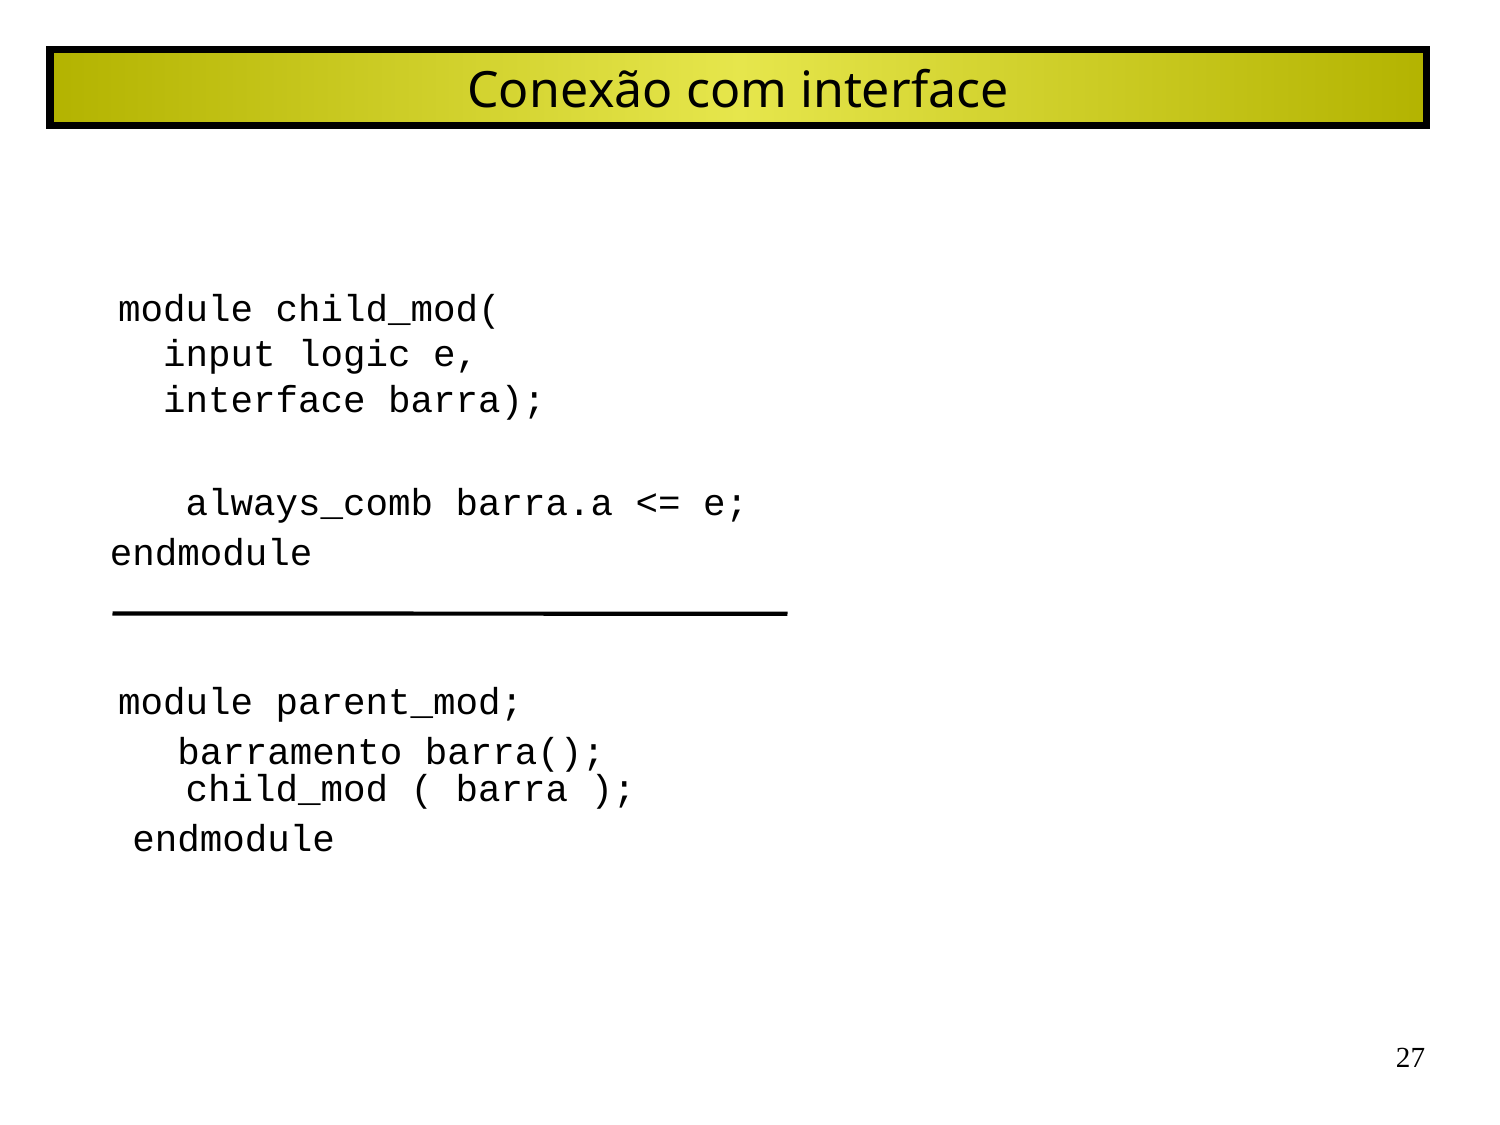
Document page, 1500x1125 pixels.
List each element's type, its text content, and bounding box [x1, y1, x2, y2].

title Conexão com interface [49, 49, 1427, 124]
list module child_mod( input logic e, interface barra); always_comb barra.a <= e; endmodule module parent_mod; barramento barra(); child_mod ( barra ); endmodule [49, 124, 1427, 1035]
